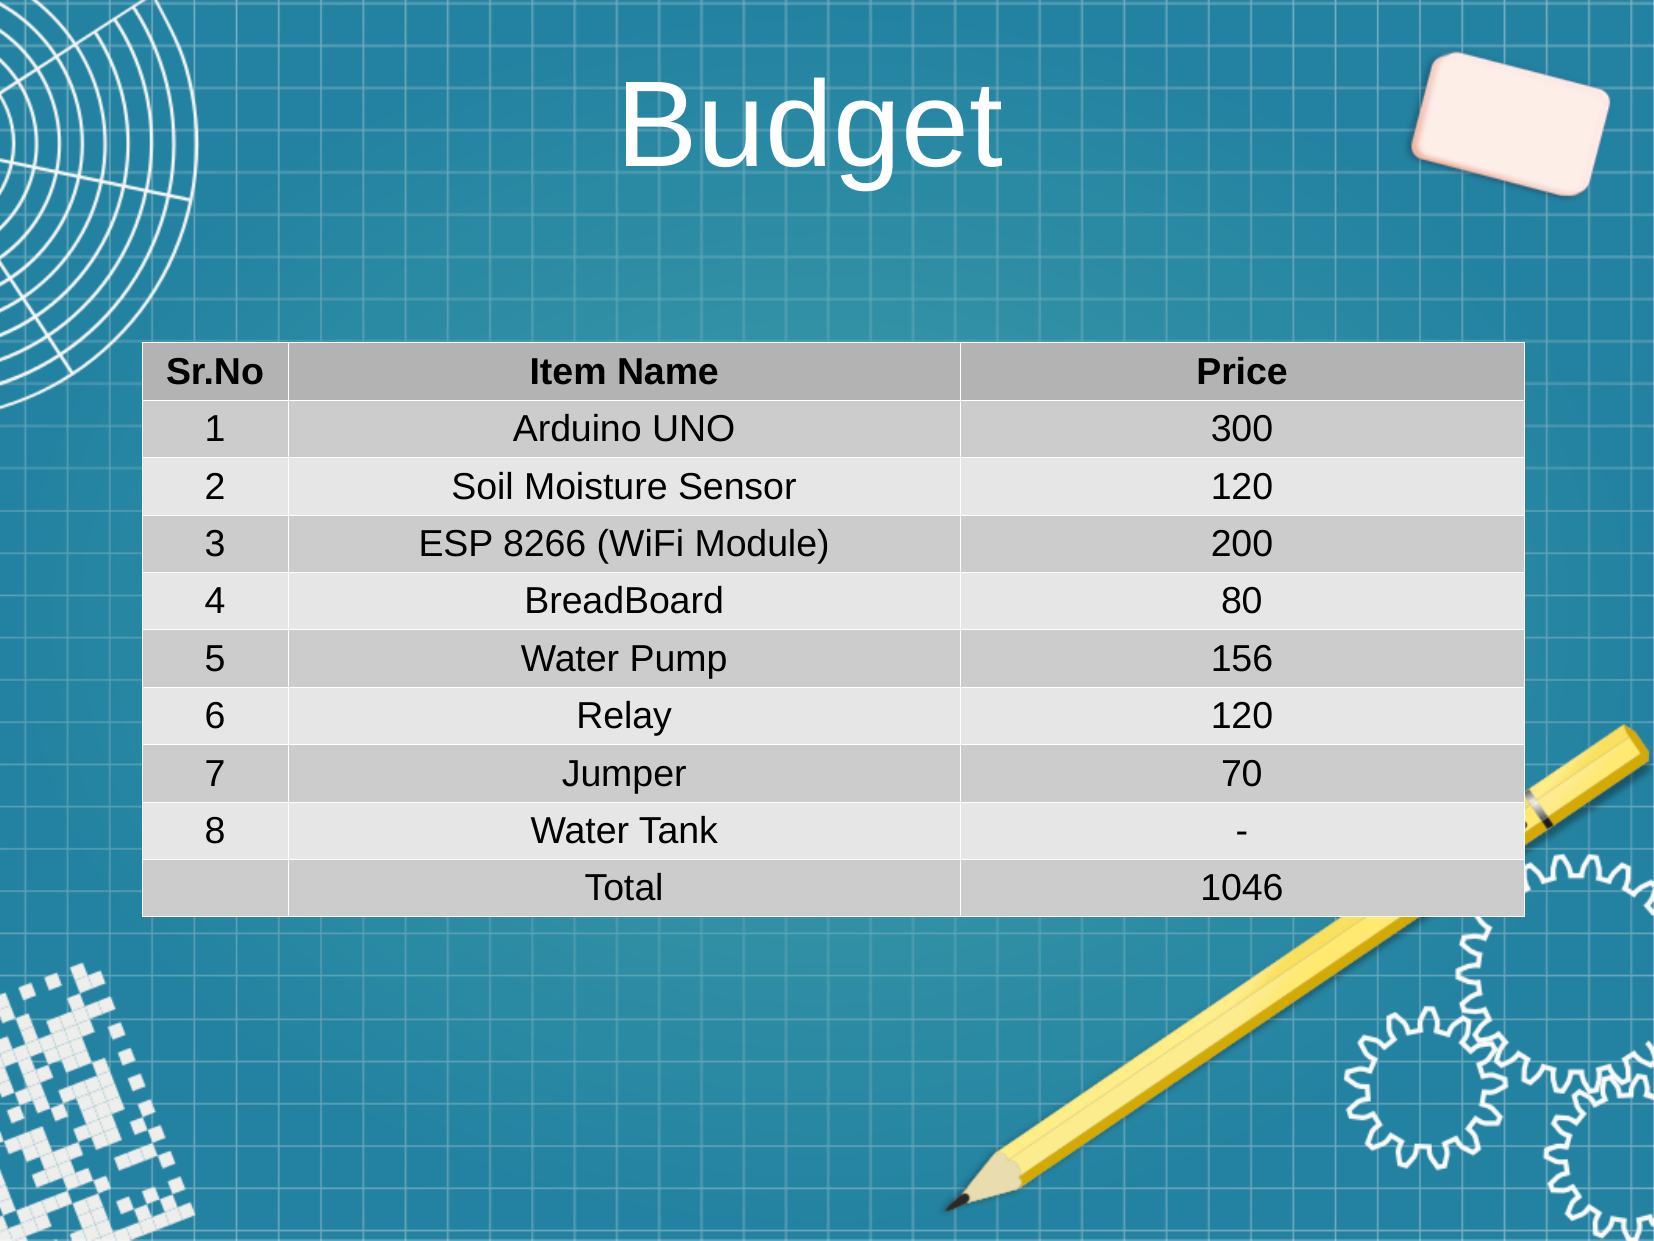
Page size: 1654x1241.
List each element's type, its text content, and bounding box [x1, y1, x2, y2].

table_cell 200 [961, 516, 1524, 572]
table_header Price [961, 343, 1524, 400]
table_cell - [961, 803, 1524, 859]
table_cell Water Tank [289, 803, 960, 859]
table_cell 4 [143, 573, 288, 629]
table_cell 120 [961, 688, 1524, 744]
table_cell 1 [143, 401, 288, 457]
title Budget [82, 23, 1571, 225]
table_cell 7 [143, 745, 288, 802]
table_cell BreadBoard [289, 573, 960, 629]
table_cell Water Pump [289, 630, 960, 687]
table_cell 2 [143, 458, 288, 515]
table_cell 156 [961, 630, 1524, 687]
table_cell 300 [961, 401, 1524, 457]
table_cell [143, 860, 288, 916]
table_cell 1046 [961, 860, 1524, 916]
table_cell 3 [143, 516, 288, 572]
table_cell 120 [961, 458, 1524, 515]
table_cell 6 [143, 688, 288, 744]
table_cell Relay [289, 688, 960, 744]
picture [0, 0, 1654, 1241]
table_cell 8 [143, 803, 288, 859]
table_cell 80 [961, 573, 1524, 629]
table_cell Arduino UNO [289, 401, 960, 457]
table_header Sr.No [143, 343, 288, 400]
table_cell 70 [961, 745, 1524, 802]
table_cell Total [289, 860, 960, 916]
table_cell 5 [143, 630, 288, 687]
table_cell ESP 8266 (WiFi Module) [289, 516, 960, 572]
table_cell Jumper [289, 745, 960, 802]
table_header Item Name [289, 343, 960, 400]
table_cell Soil Moisture Sensor [289, 458, 960, 515]
